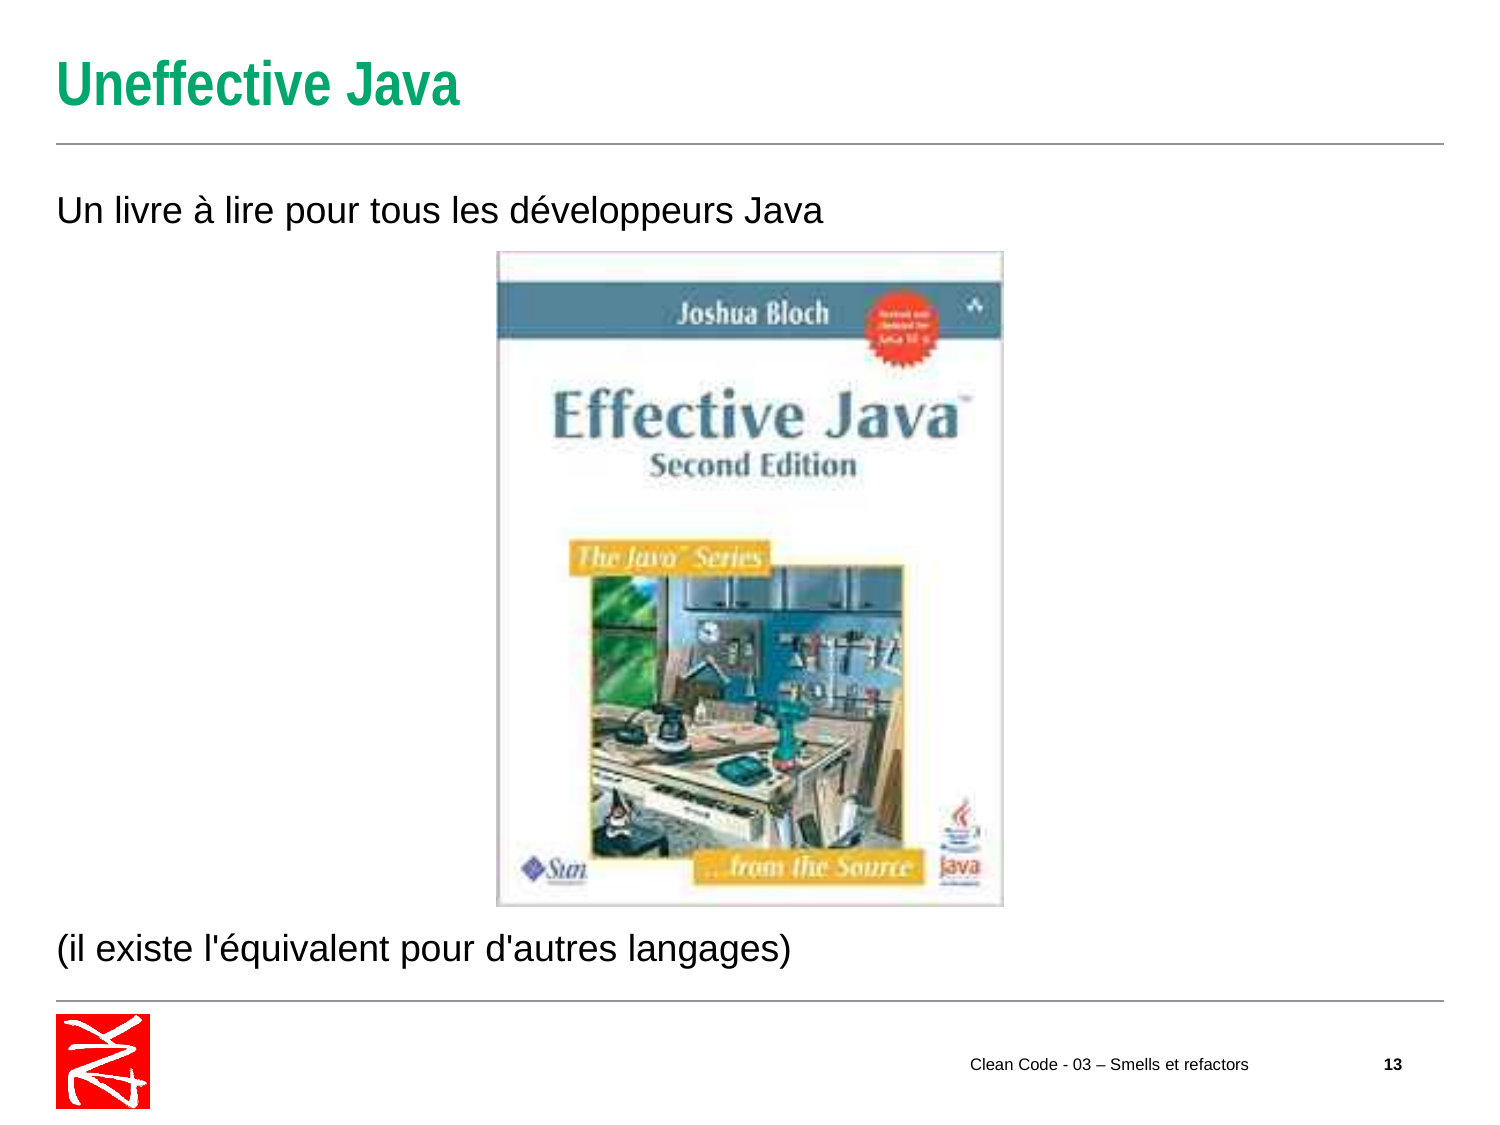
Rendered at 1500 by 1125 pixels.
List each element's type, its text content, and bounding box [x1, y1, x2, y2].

footer Clean Code - 03 – Smells et refactors [919, 1049, 1250, 1079]
list Un livre à lire pour tous les développeurs Java (il existe l'équivalent pour d'autres langages) [56, 186, 1444, 972]
picture [496, 251, 1004, 907]
title Uneffective Java [56, 18, 1444, 142]
picture [55, 1014, 151, 1109]
slide_number <number> [1372, 1049, 1403, 1079]
